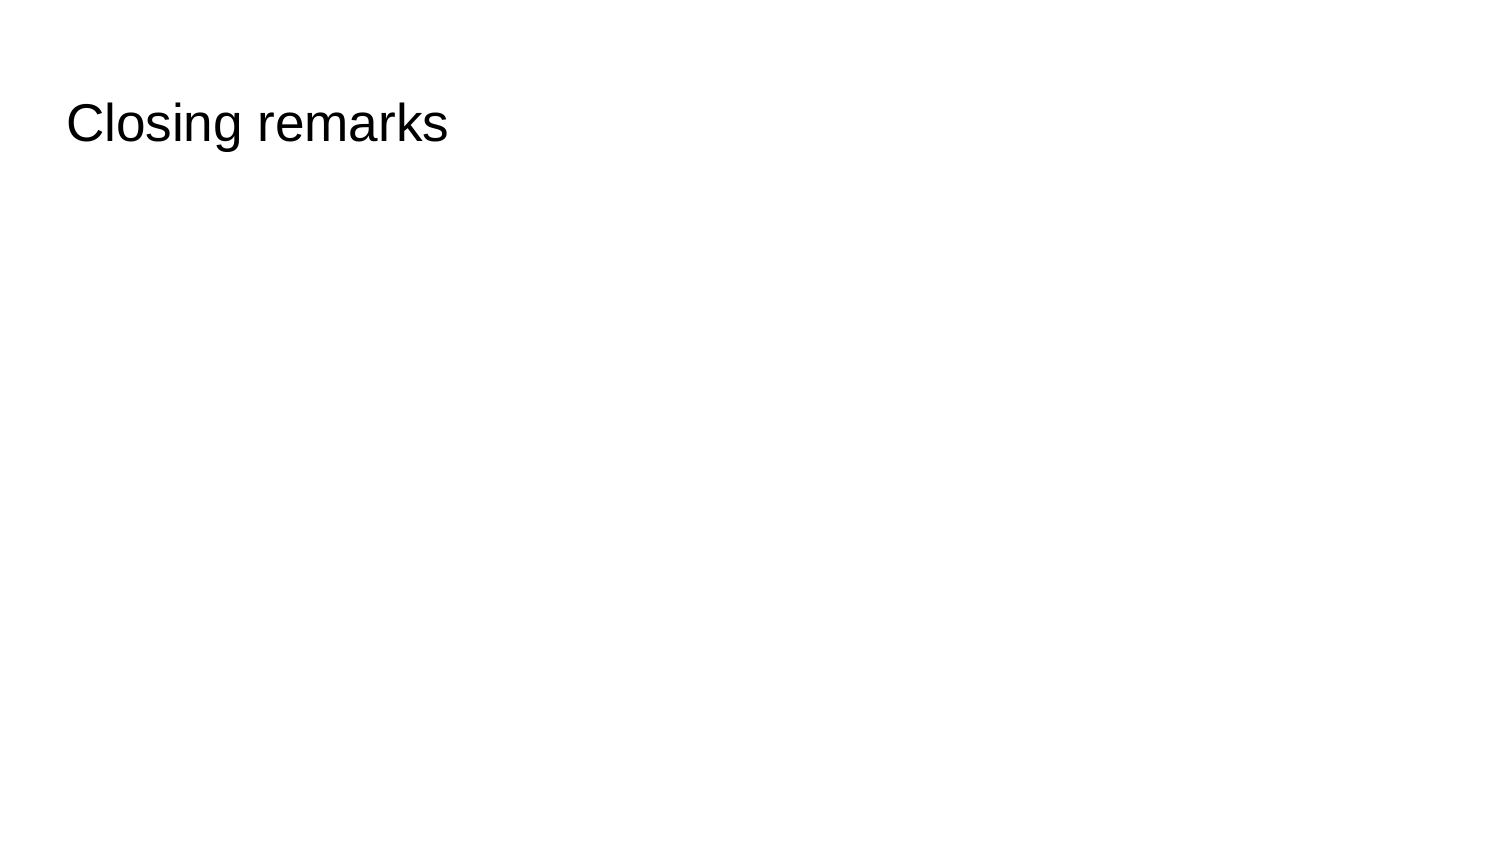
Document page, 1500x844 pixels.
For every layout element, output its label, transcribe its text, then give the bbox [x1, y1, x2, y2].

title Closing remarks [51, 72, 1449, 167]
